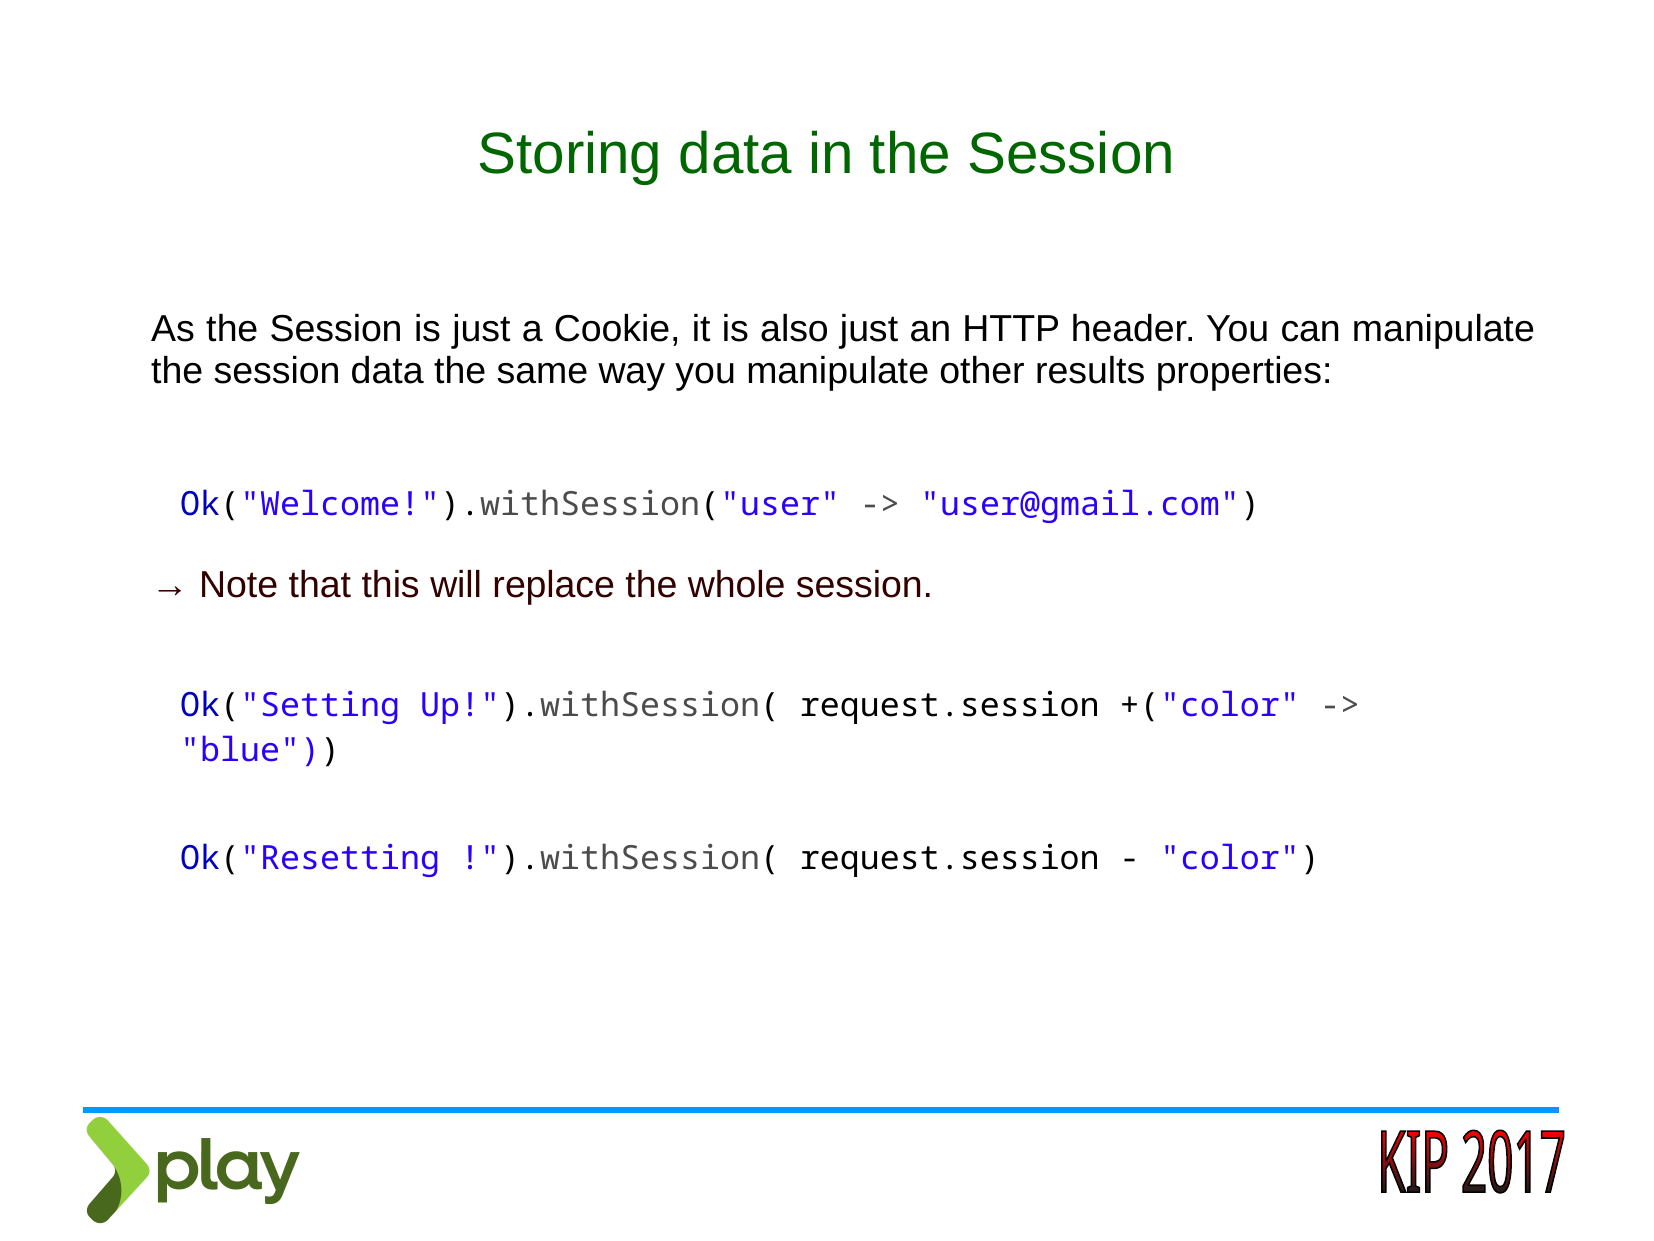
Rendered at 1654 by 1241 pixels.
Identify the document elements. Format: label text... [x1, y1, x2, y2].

list As the Session is just a Cookie, it is also just an HTTP header. You can manipulate the session data the same way you manipulate other results properties: → Note that this will replace the whole session. [80, 307, 1536, 1027]
text_box Ok("Welcome!").withSession("user" -> "user@gmail.com") [165, 472, 1382, 579]
picture [73, 1111, 308, 1229]
text_box Ok("Setting Up!").withSession( request.session +("color" -> "blue")) [165, 673, 1536, 780]
text_box Ok("Resetting !").withSession( request.session - "color") [165, 826, 1536, 934]
title Storing data in the Session [82, 49, 1571, 257]
